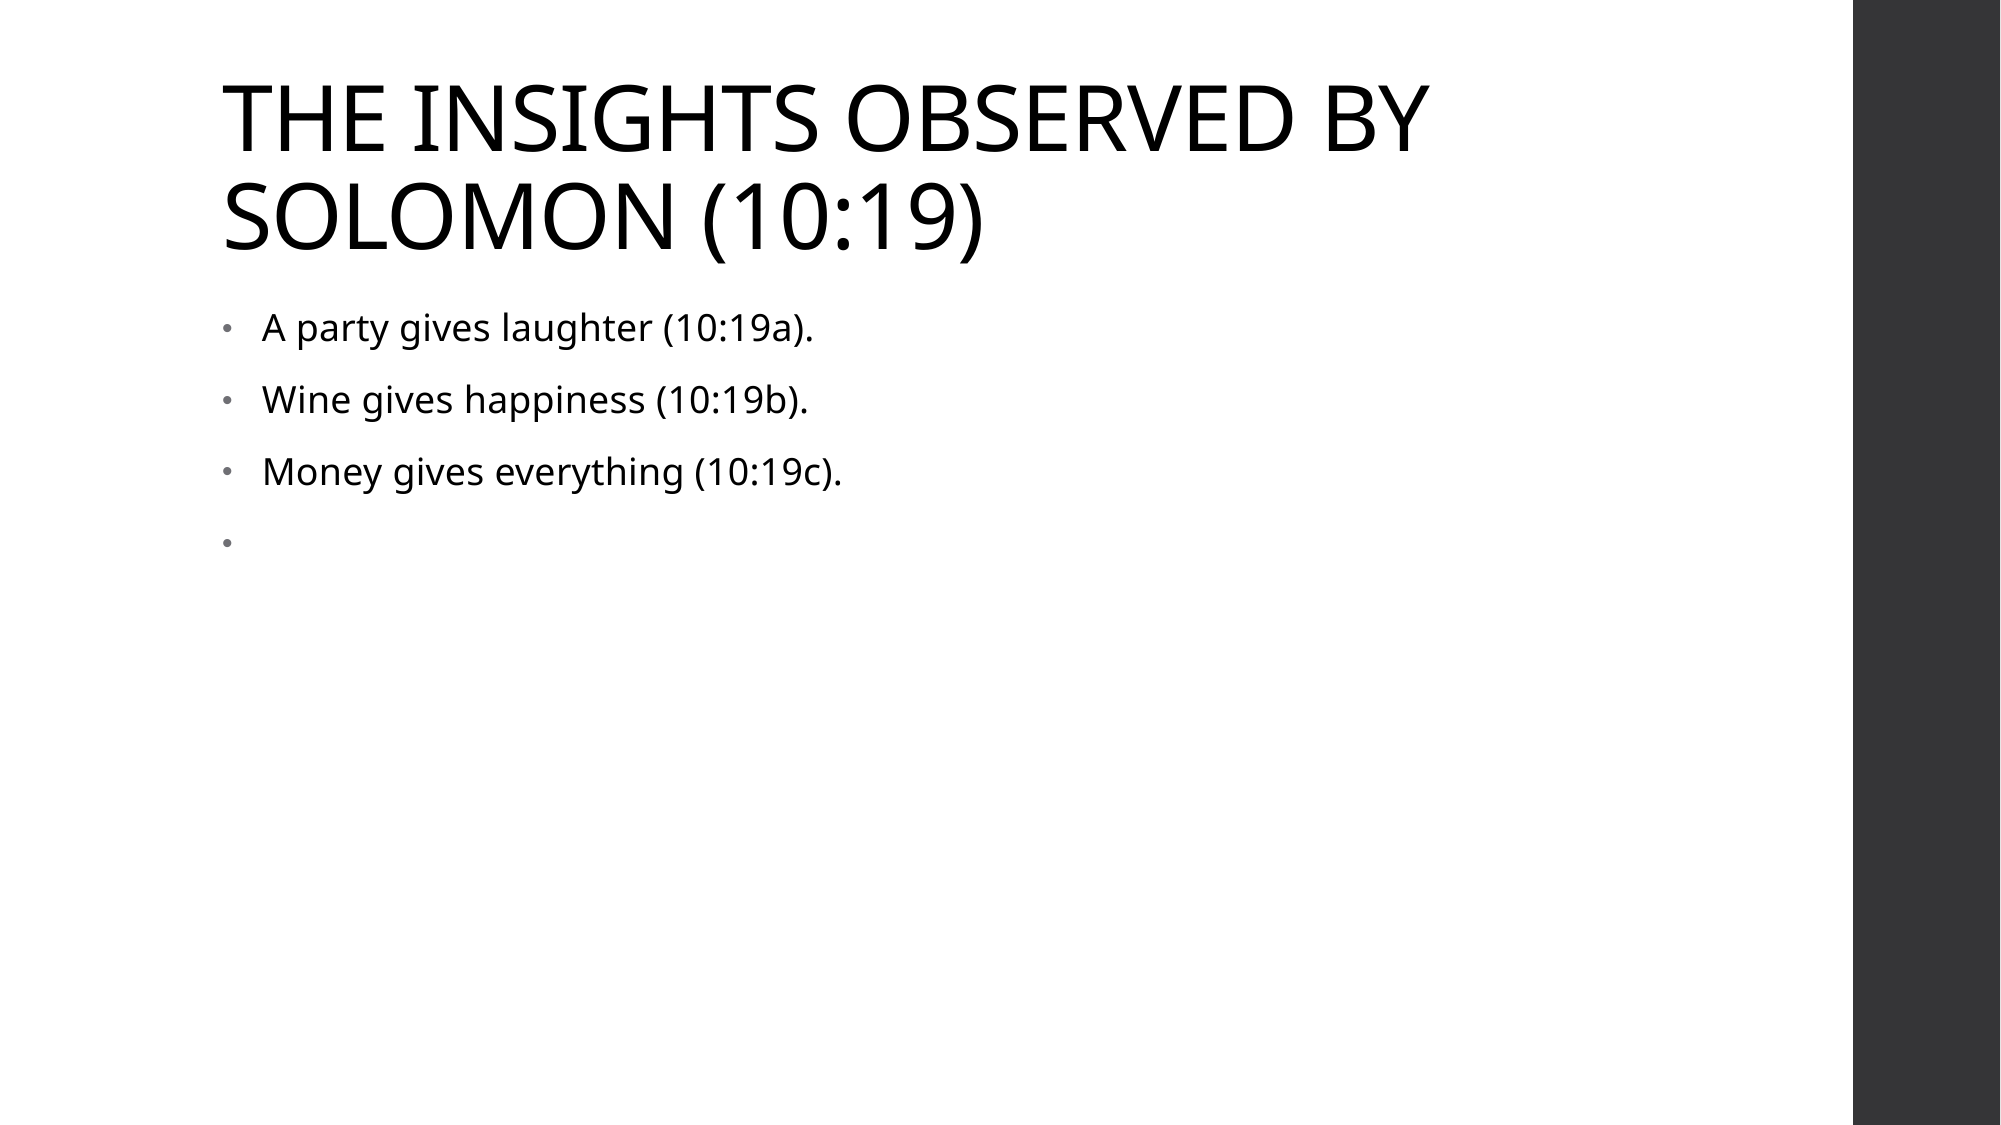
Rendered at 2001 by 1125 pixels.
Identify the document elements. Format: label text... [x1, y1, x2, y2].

list A party gives laughter (10:19a). Wine gives happiness (10:19b). Money gives everything (10:19c). [206, 299, 1617, 1014]
title THE INSIGHTS OBSERVED BY SOLOMON (10:19) [206, 60, 1797, 278]
